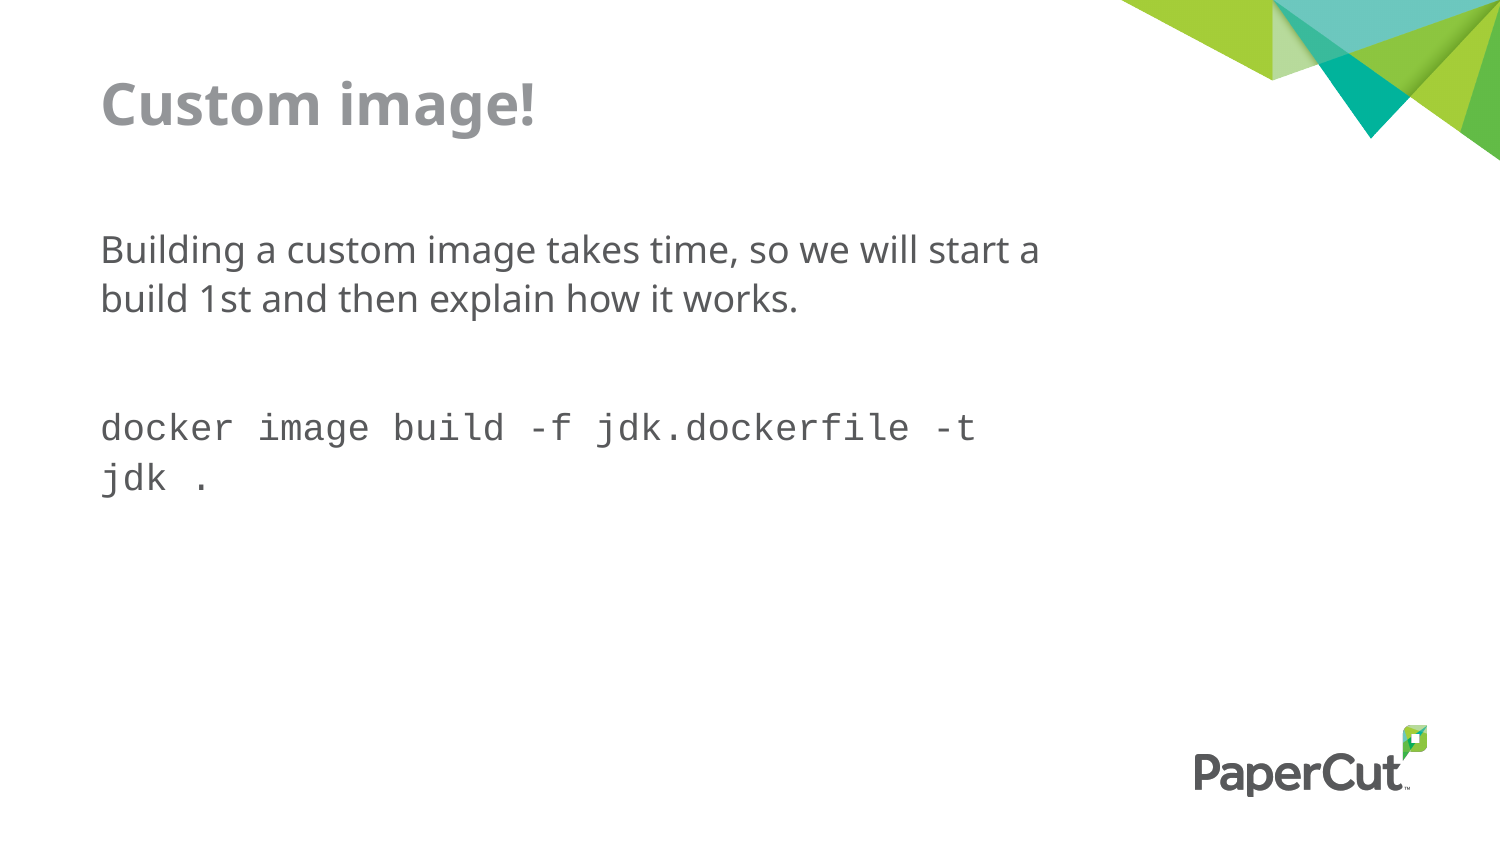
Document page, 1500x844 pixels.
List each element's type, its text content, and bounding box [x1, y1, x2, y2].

list Building a custom image takes time, so we will start a build 1st and then explain how it works. docker image build -f jdk.dockerfile -t jdk . [100, 221, 1094, 706]
title Custom image! [100, 67, 1214, 196]
picture [1195, 725, 1427, 797]
picture [1119, 0, 1500, 162]
